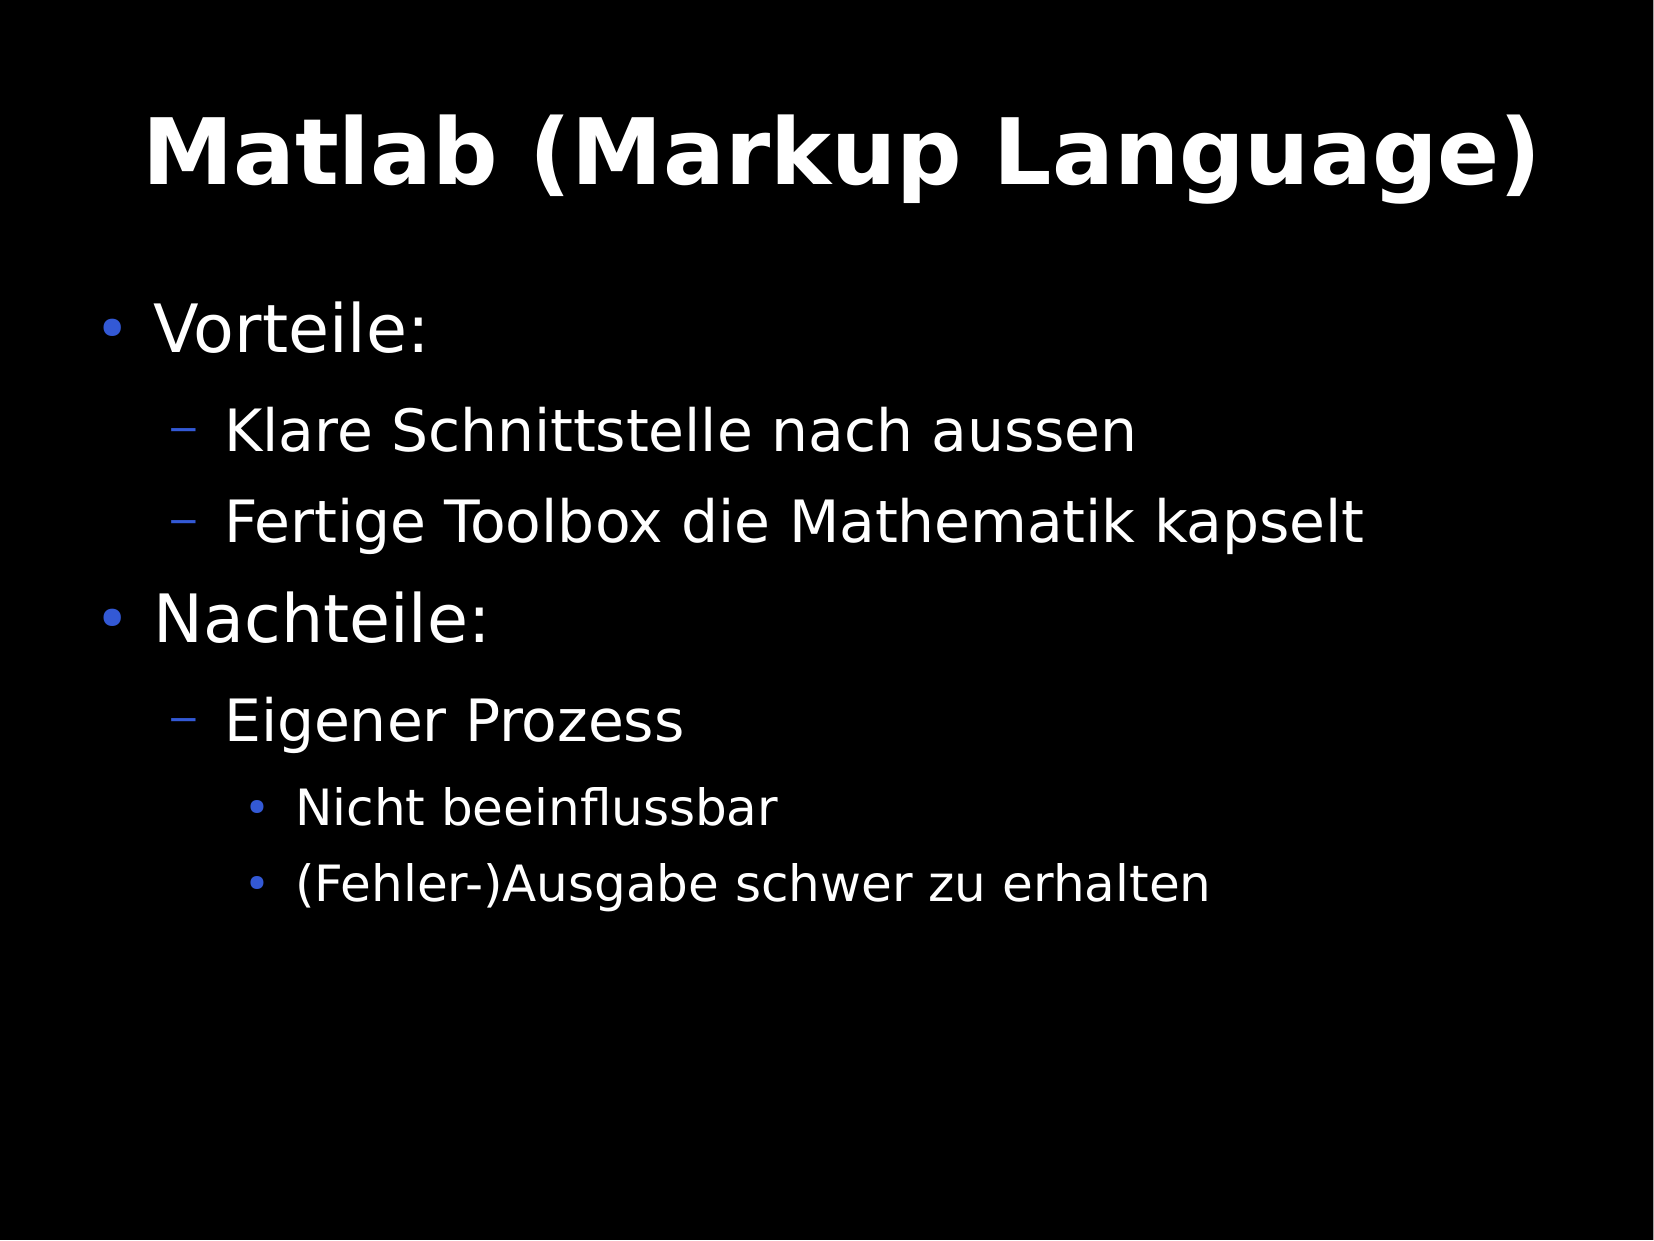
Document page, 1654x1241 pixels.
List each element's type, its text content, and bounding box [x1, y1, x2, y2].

title Matlab (Markup Language) [82, 49, 1571, 257]
list Vorteile: Klare Schnittstelle nach aussen Fertige Toolbox die Mathematik kapselt Nachteile: Eigener Prozess Nicht beeinflussbar (Fehler-)Ausgabe schwer zu erhalten [82, 290, 1538, 1010]
